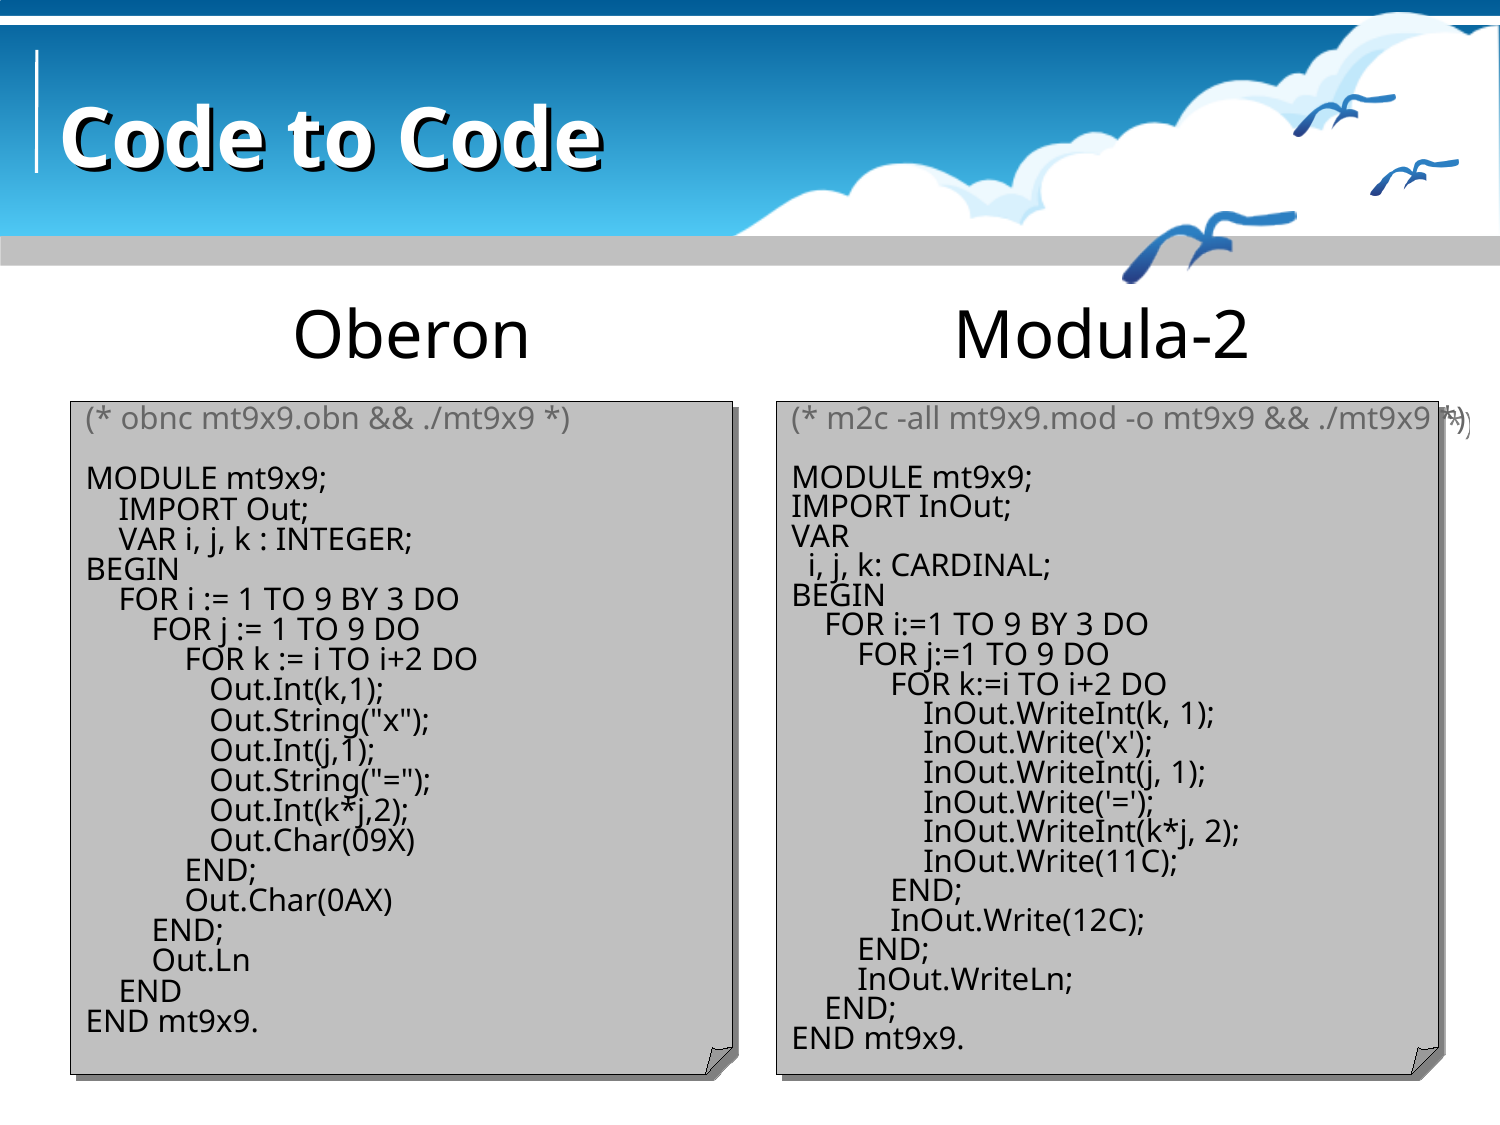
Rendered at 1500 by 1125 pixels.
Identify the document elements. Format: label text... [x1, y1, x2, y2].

text_box (* m2c -all mt9x9.mod -o mt9x9 && ./mt9x9 *) MODULE mt9x9; IMPORT InOut; VAR i, j, k: CARDINAL; BEGIN FOR i:=1 TO 9 BY 3 DO FOR j:=1 TO 9 DO FOR k:=i TO i+2 DO InOut.WriteInt(k, 1); InOut.Write('x'); InOut.WriteInt(j, 1); InOut.Write('='); InOut.WriteInt(k*j, 2); InOut.Write(11C); END; InOut.Write(12C); END; InOut.WriteLn; END; END mt9x9. [776, 401, 1439, 1075]
text_box Oberon [277, 283, 579, 388]
text_box (* obnc mt9x9.obn && ./mt9x9 *) MODULE mt9x9; IMPORT Out; VAR i, j, k : INTEGER; BEGIN FOR i := 1 TO 9 BY 3 DO FOR j := 1 TO 9 DO FOR k := i TO i+2 DO Out.Int(k,1); Out.String("x"); Out.Int(j,1); Out.String("="); Out.Int(k*j,2); Out.Char(09X) END; Out.Char(0AX) END; Out.Ln END END mt9x9. [70, 401, 733, 1075]
text_box Modula-2 [938, 283, 1317, 388]
title Code to Code [59, 86, 1465, 186]
picture [730, 12, 1500, 283]
